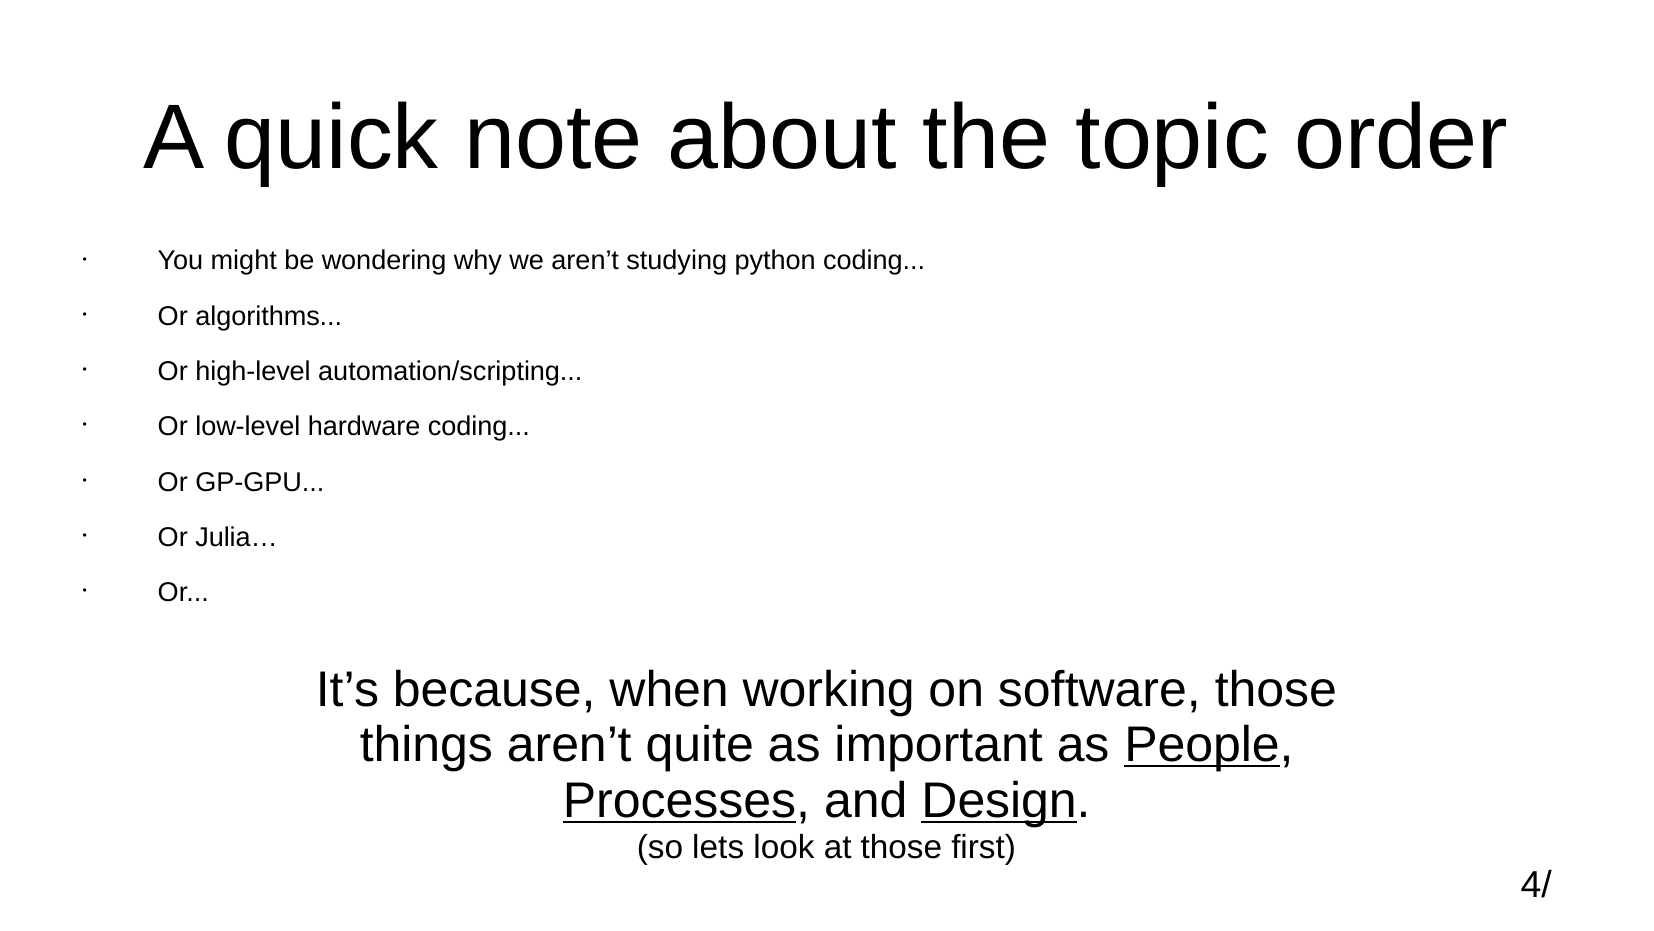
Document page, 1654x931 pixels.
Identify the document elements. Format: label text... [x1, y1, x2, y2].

list You might be wondering why we aren’t studying python coding... Or algorithms... Or high-level automation/scripting... Or low-level hardware coding... Or GP-GPU... Or Julia… Or... [82, 236, 1571, 621]
text_box It’s because, when working on software, those things aren’t quite as important as People, Processes, and Design. (so lets look at those first) [236, 653, 1418, 882]
title A quick note about the topic order [82, 29, 1571, 235]
text_box / [1505, 856, 1625, 931]
